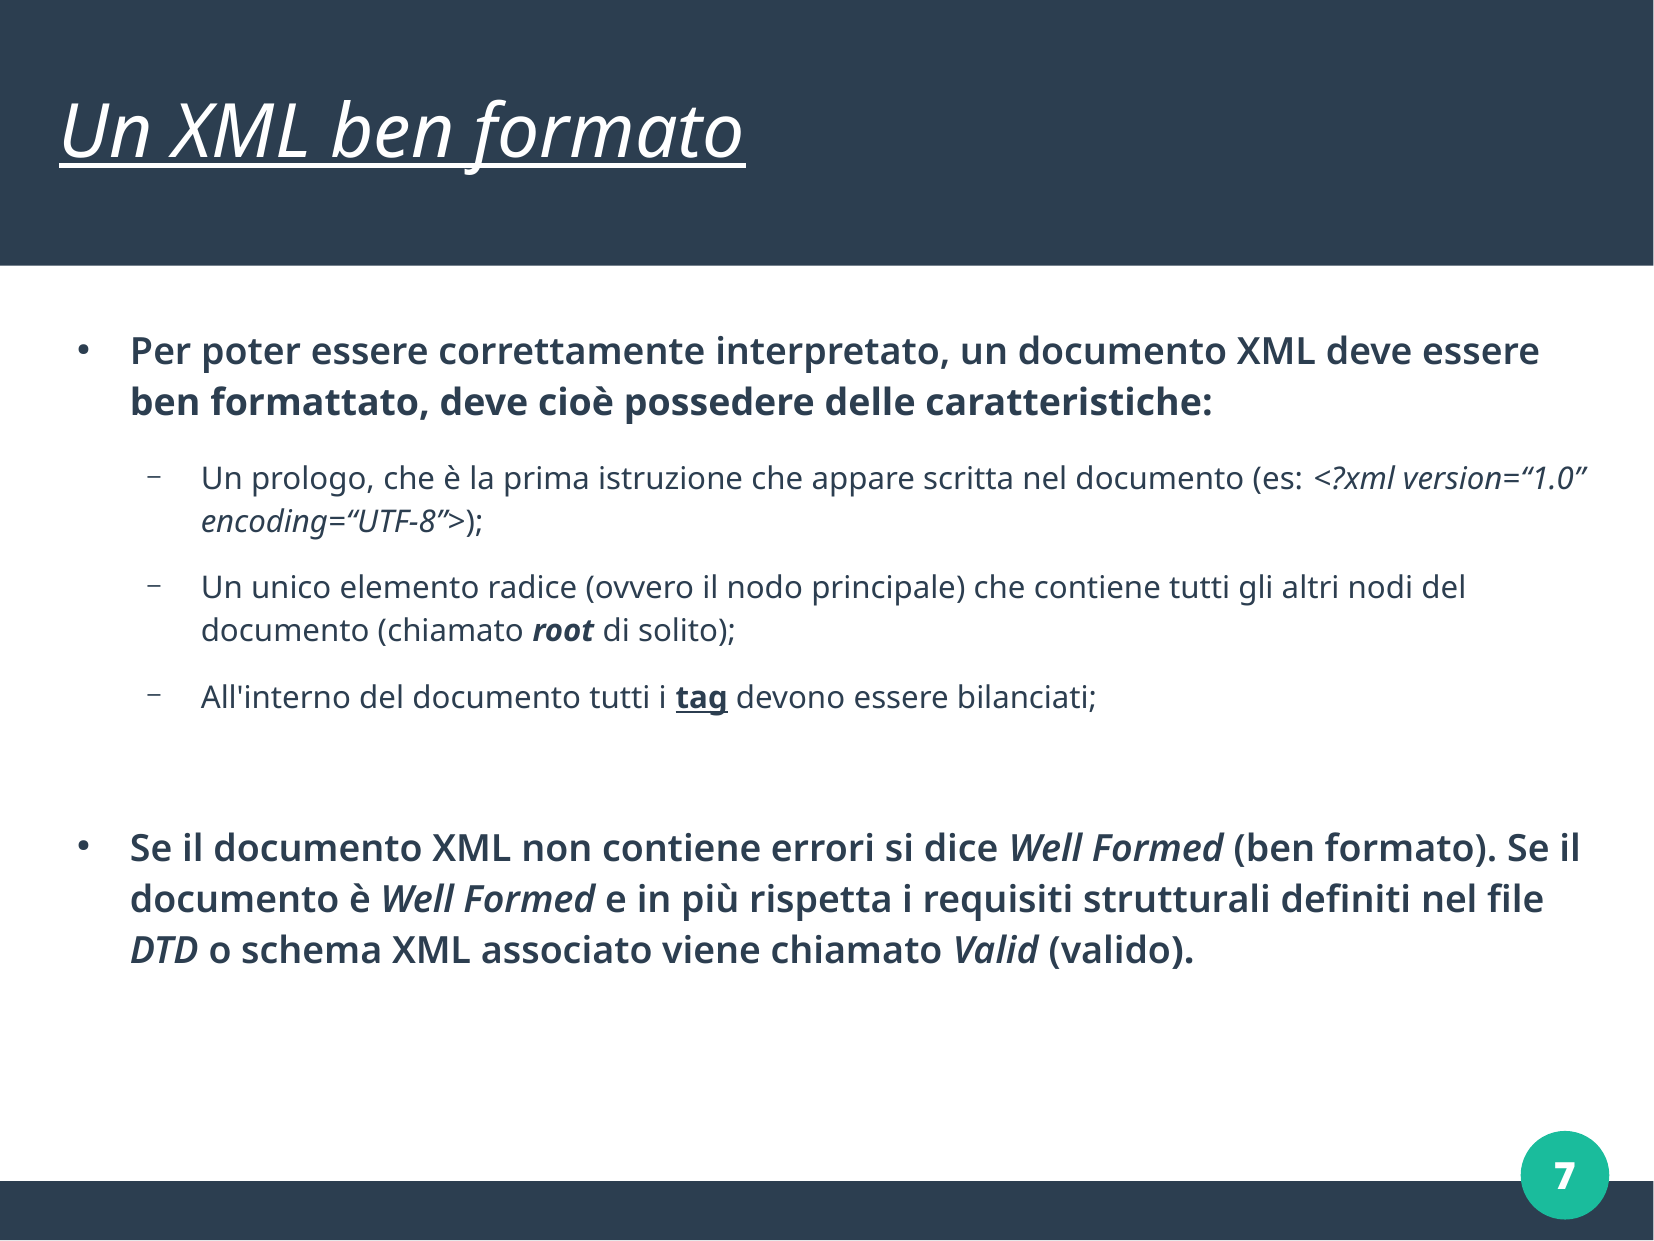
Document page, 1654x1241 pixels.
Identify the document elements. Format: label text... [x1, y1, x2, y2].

list Per poter essere correttamente interpretato, un documento XML deve essere ben formattato, deve cioè possedere delle caratteristiche: Un prologo, che è la prima istruzione che appare scritta nel documento (es: <?xml version=“1.0” encoding=“UTF-8”>); Un unico elemento radice (ovvero il nodo principale) che contiene tutti gli altri nodi del documento (chiamato root di solito); All'interno del documento tutti i tag devono essere bilanciati; Se il documento XML non contiene errori si dice Well Formed (ben formato). Se il documento è Well Formed e in più rispetta i requisiti strutturali definiti nel file DTD o schema XML associato viene chiamato Valid (valido). [59, 324, 1595, 1152]
title Un XML ben formato [59, 49, 1595, 207]
